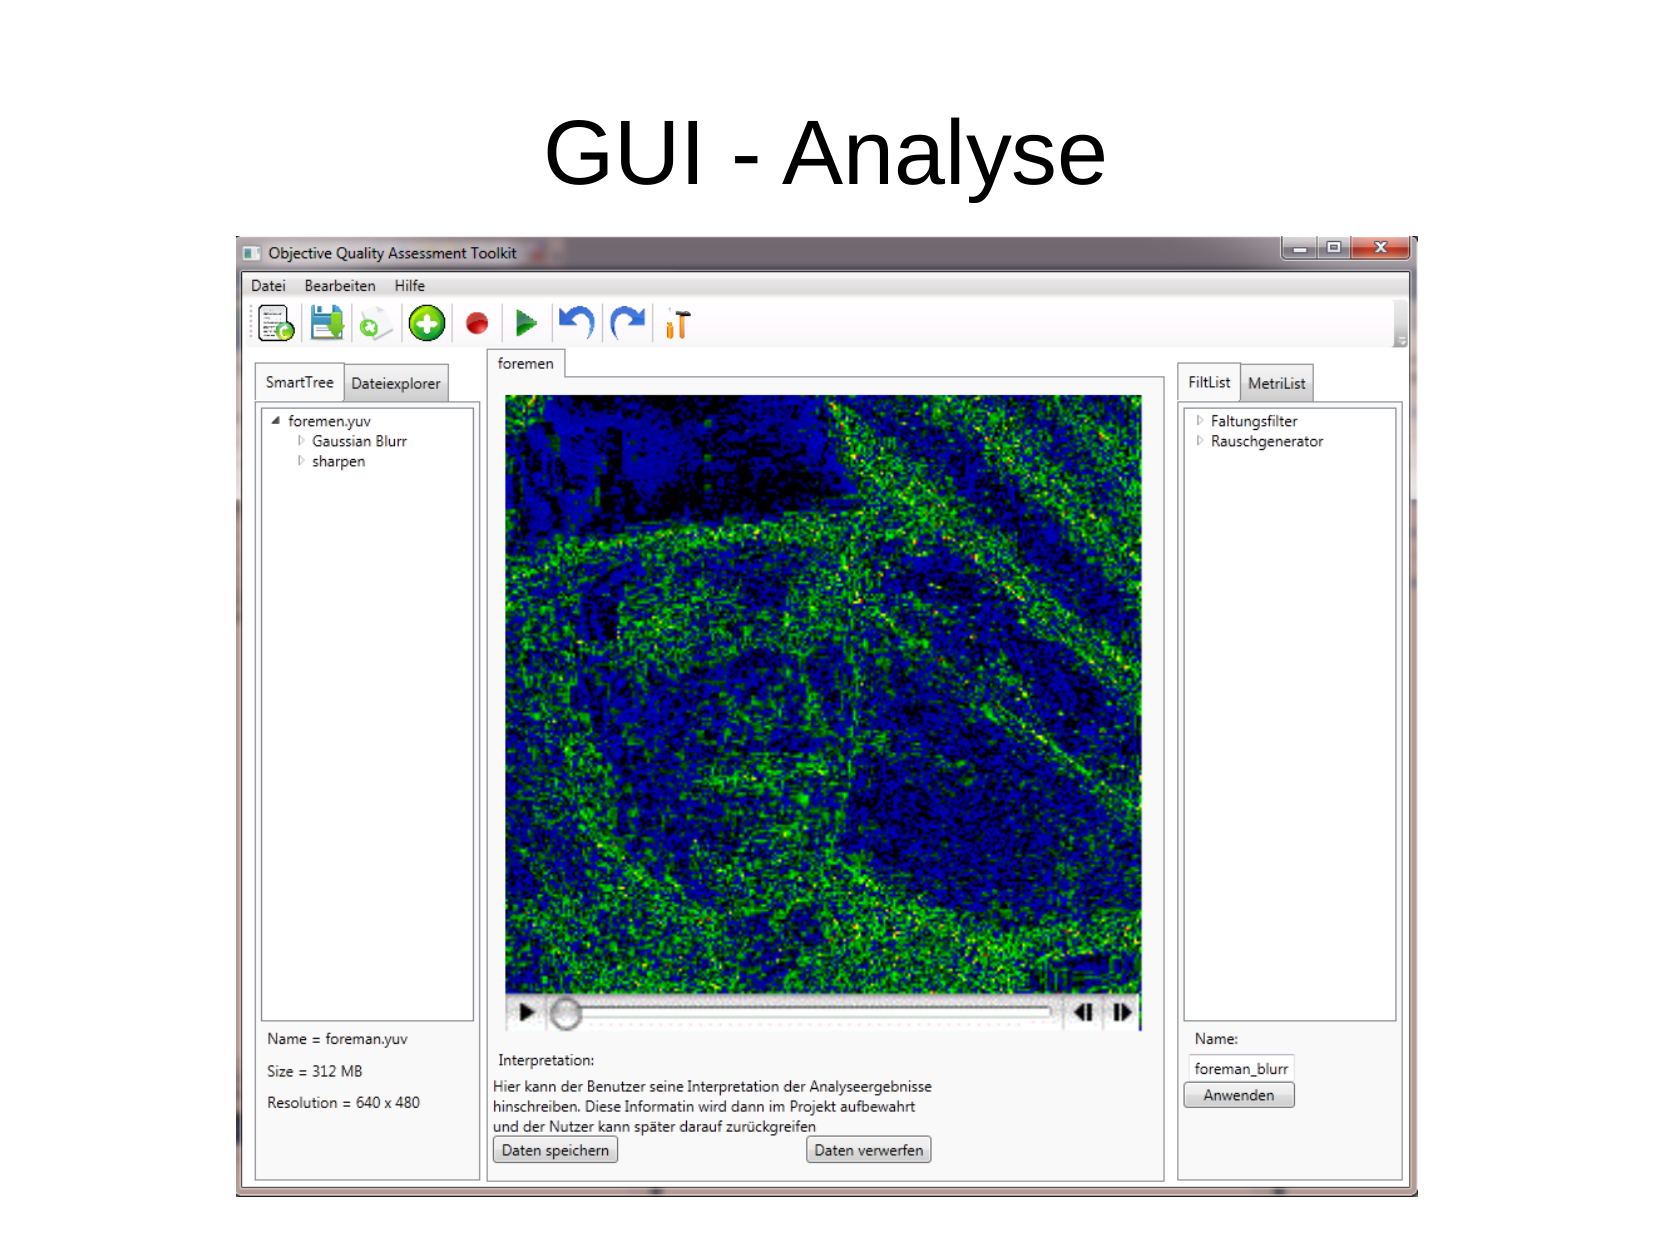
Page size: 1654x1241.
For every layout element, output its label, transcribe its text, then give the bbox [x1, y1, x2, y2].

picture [236, 236, 1418, 1197]
title GUI - Analyse [82, 56, 1571, 250]
